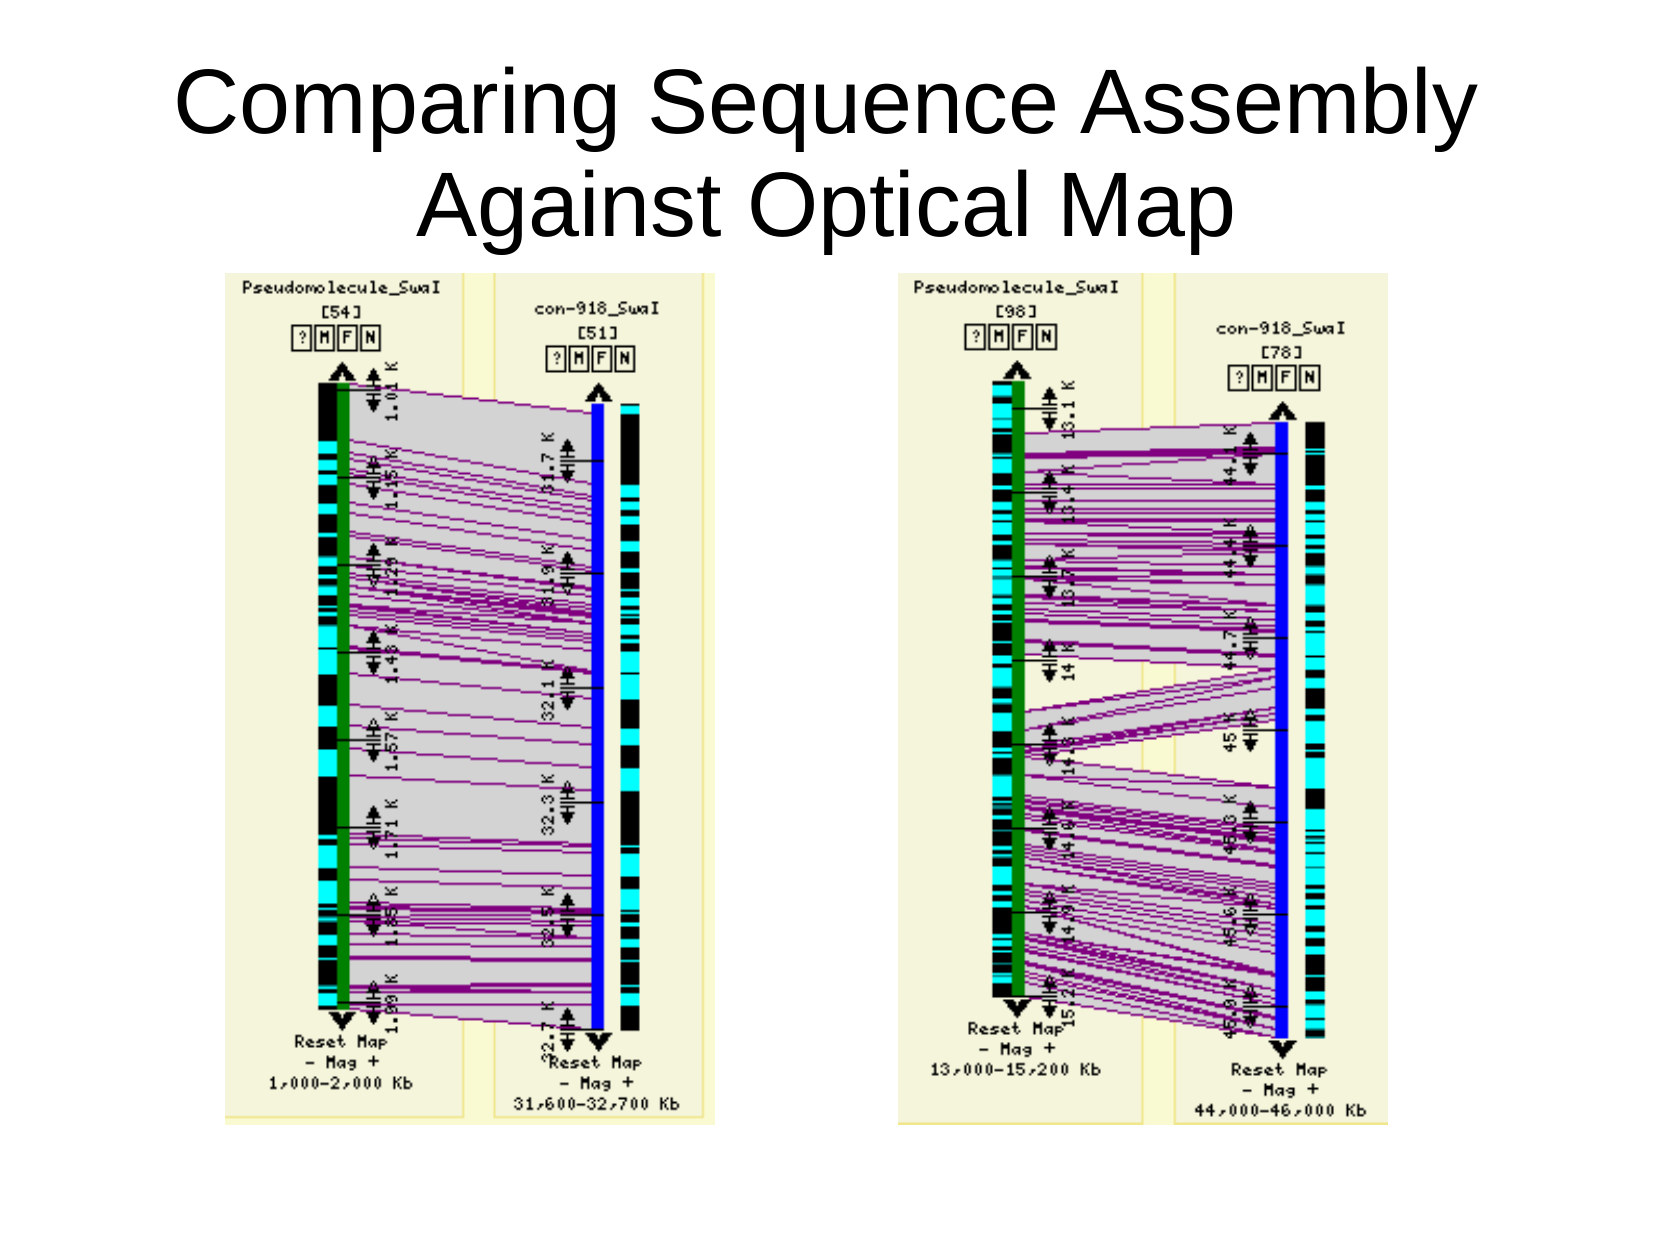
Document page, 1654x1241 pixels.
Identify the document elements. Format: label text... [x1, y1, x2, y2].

picture [225, 273, 715, 1126]
picture [898, 273, 1388, 1126]
title Comparing Sequence Assembly Against Optical Map [82, 49, 1571, 257]
